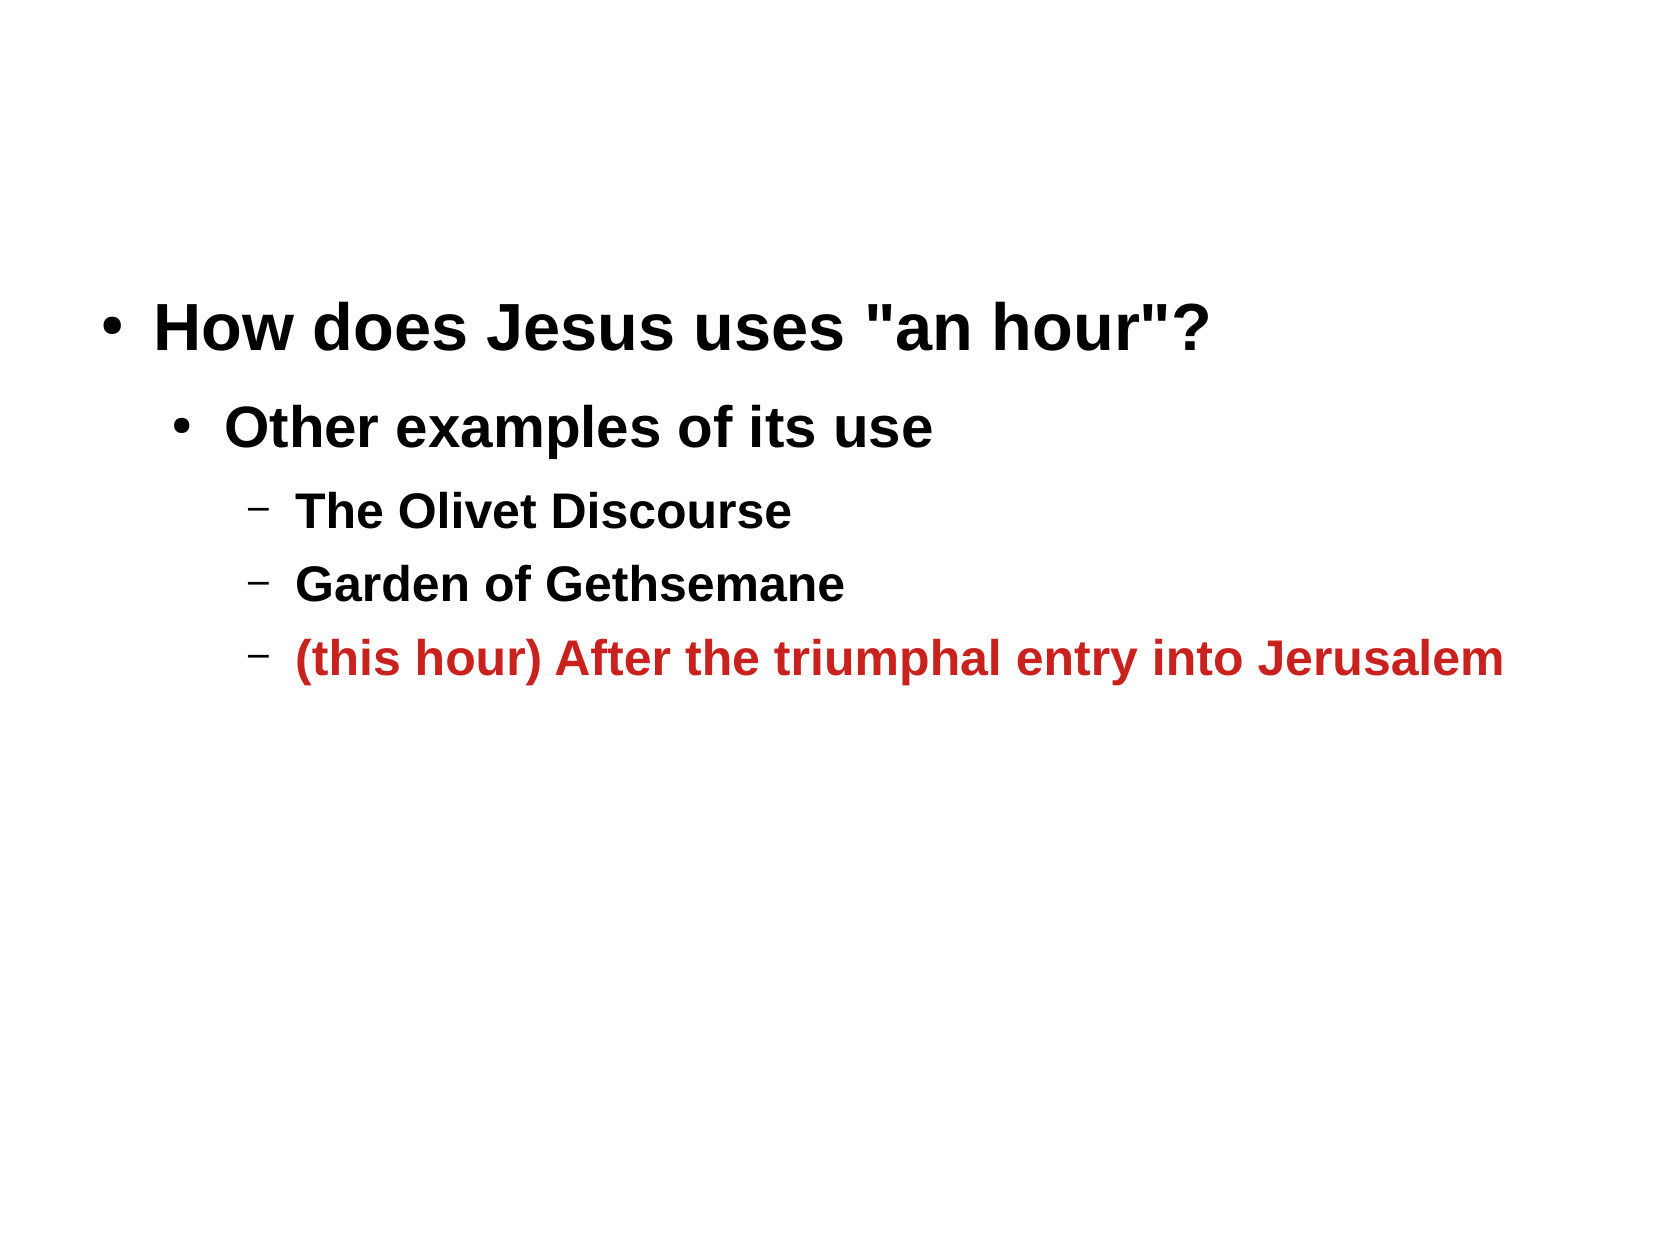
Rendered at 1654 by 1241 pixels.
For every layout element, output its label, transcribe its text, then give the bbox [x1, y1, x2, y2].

list How does Jesus uses "an hour"? Other examples of its use The Olivet Discourse Garden of Gethsemane (this hour) After the triumphal entry into Jerusalem [82, 290, 1571, 1109]
